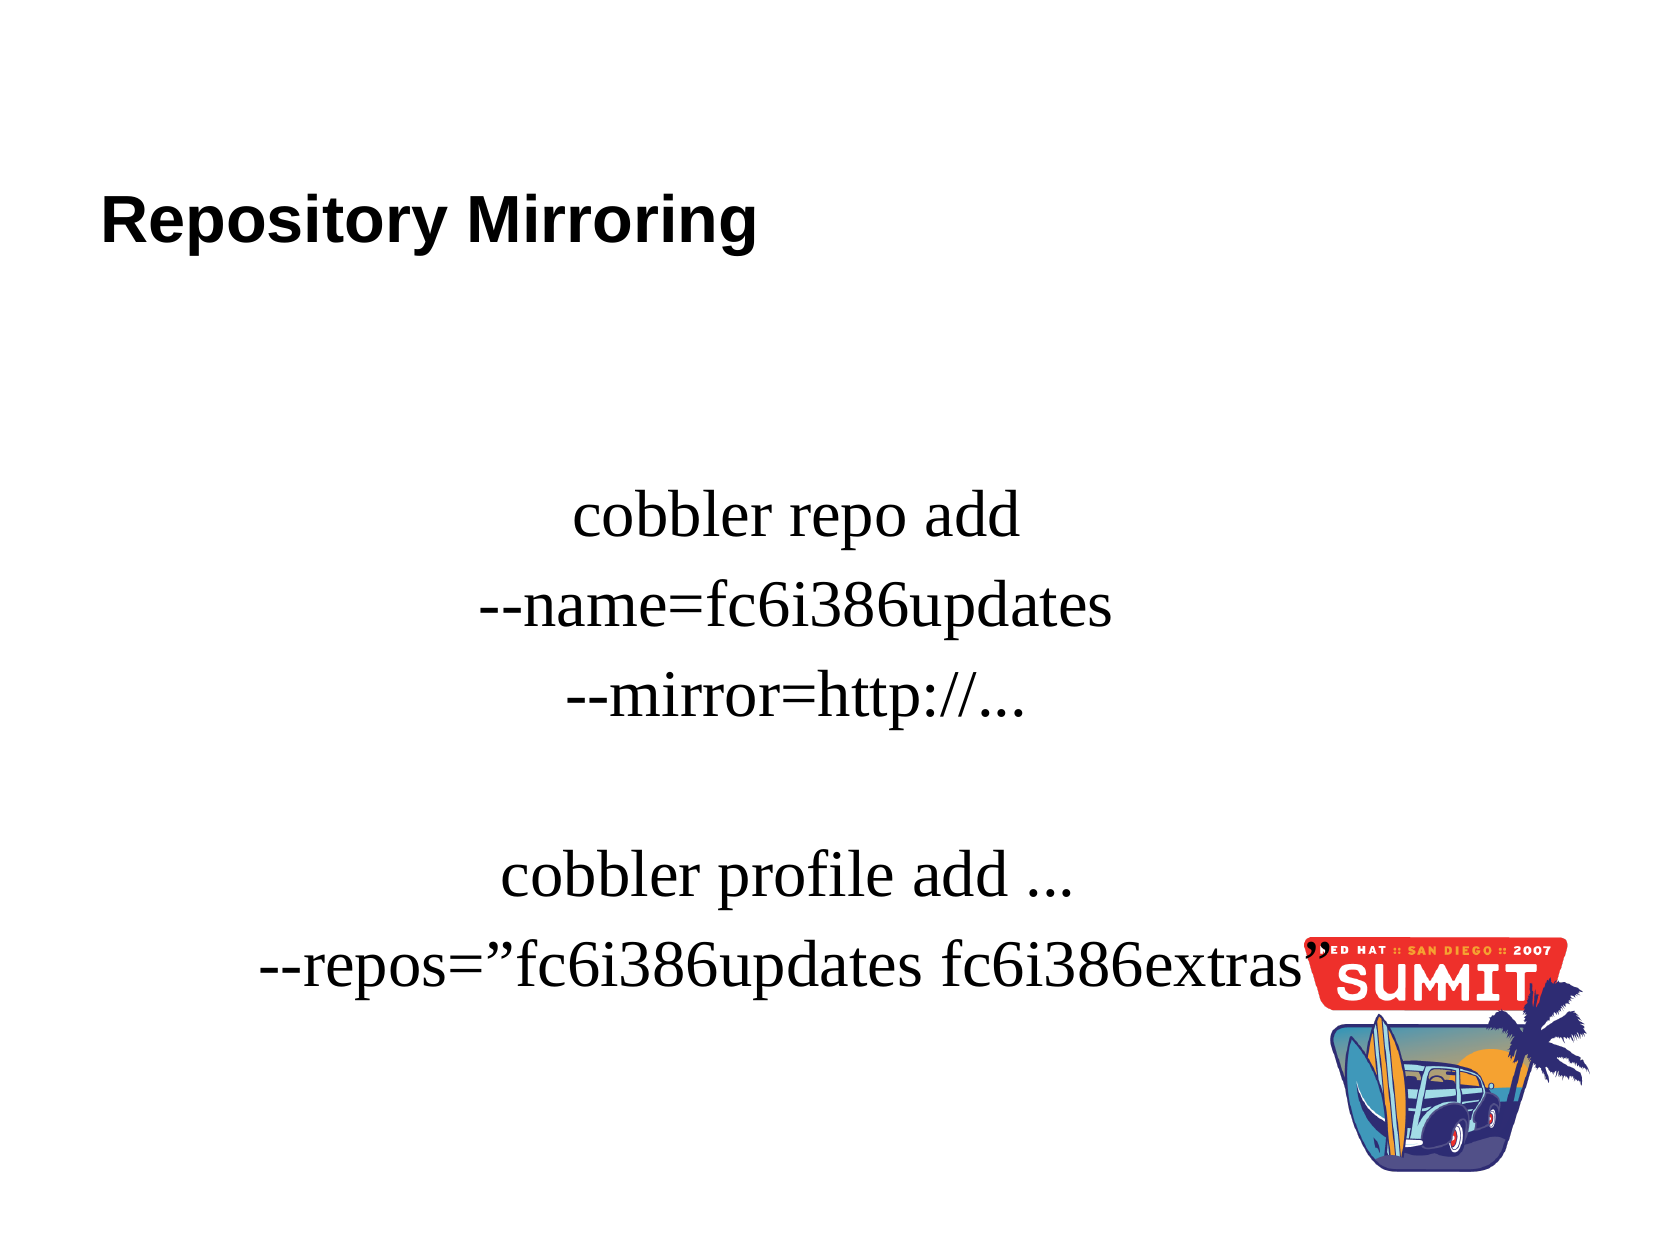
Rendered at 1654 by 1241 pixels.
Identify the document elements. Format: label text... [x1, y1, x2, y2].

picture [1500, 937, 1590, 1172]
subtitle cobbler repo add --name=fc6i386updates --mirror=http://... cobbler profile add ... --repos=”fc6i386updates fc6i386extras” [94, 304, 1500, 1174]
title Repository Mirroring [100, 164, 1506, 275]
